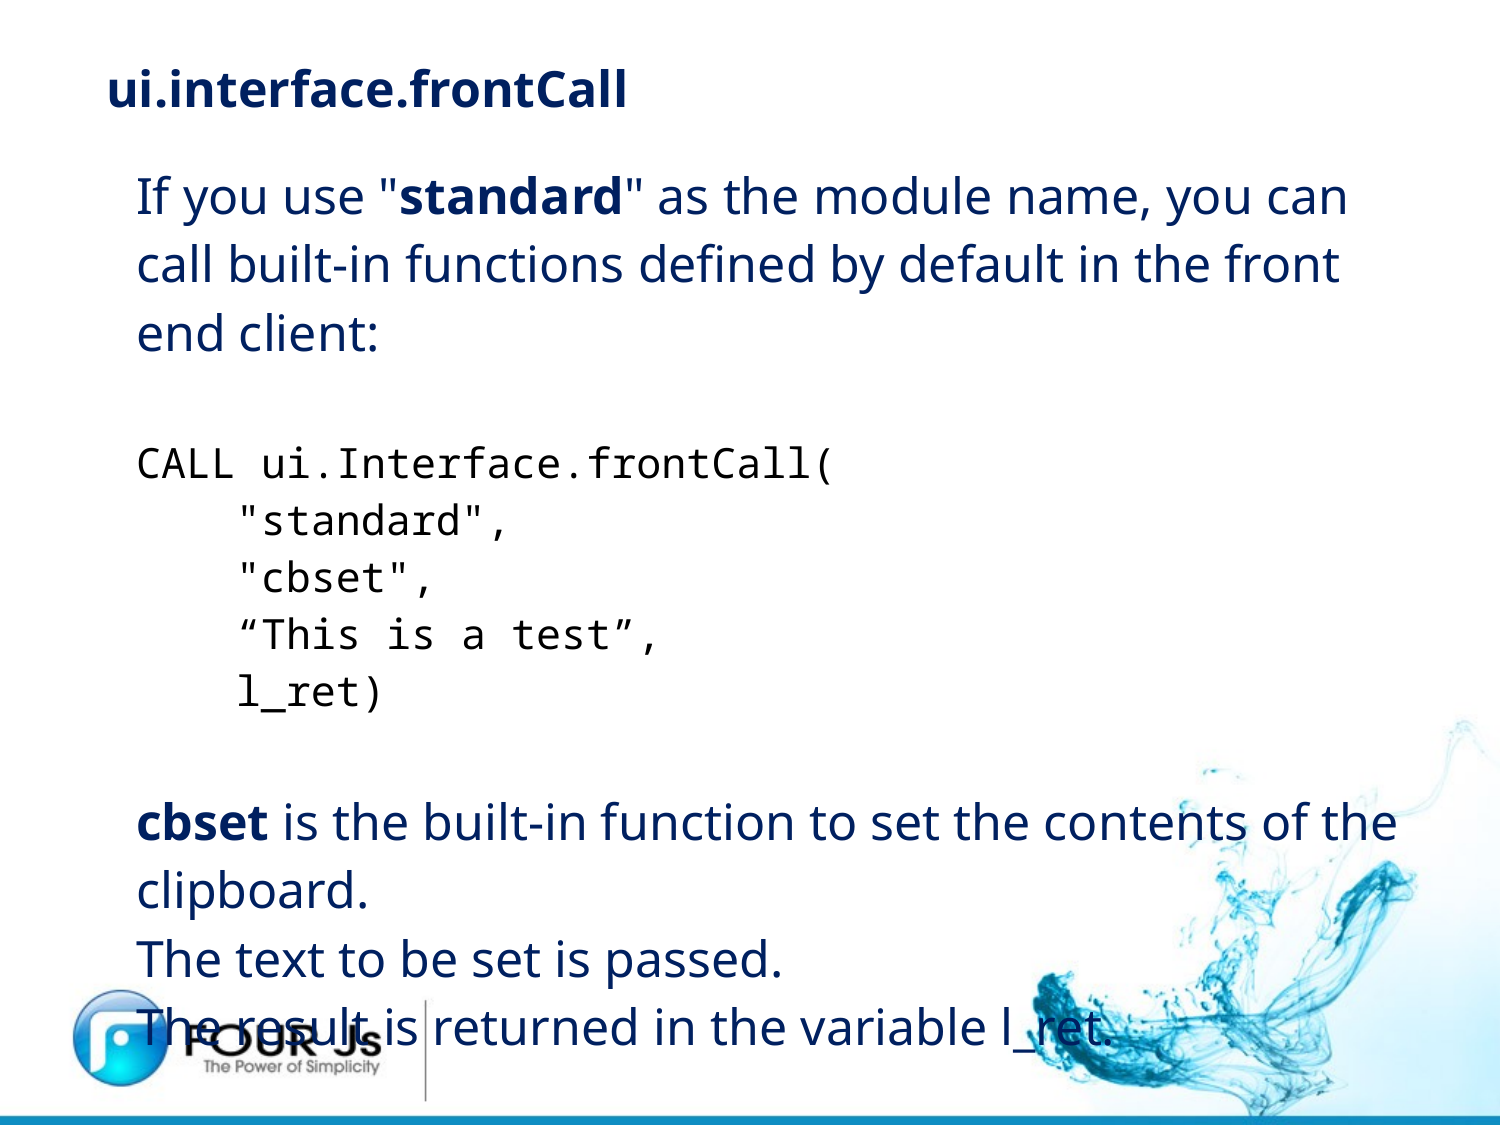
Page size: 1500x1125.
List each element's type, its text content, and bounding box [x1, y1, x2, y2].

title ui.interface.frontCall [106, 35, 1388, 142]
picture [0, 0, 1500, 1122]
text_box If you use "standard" as the module name, you can call built-in functions defined by default in the front end client: CALL ui.Interface.frontCall( "standard", "cbset", “This is a test”, l_ret) cbset is the built-in function to set the contents of the clipboard. The text to be set is passed. The result is returned in the variable l_ret. [121, 153, 1418, 984]
